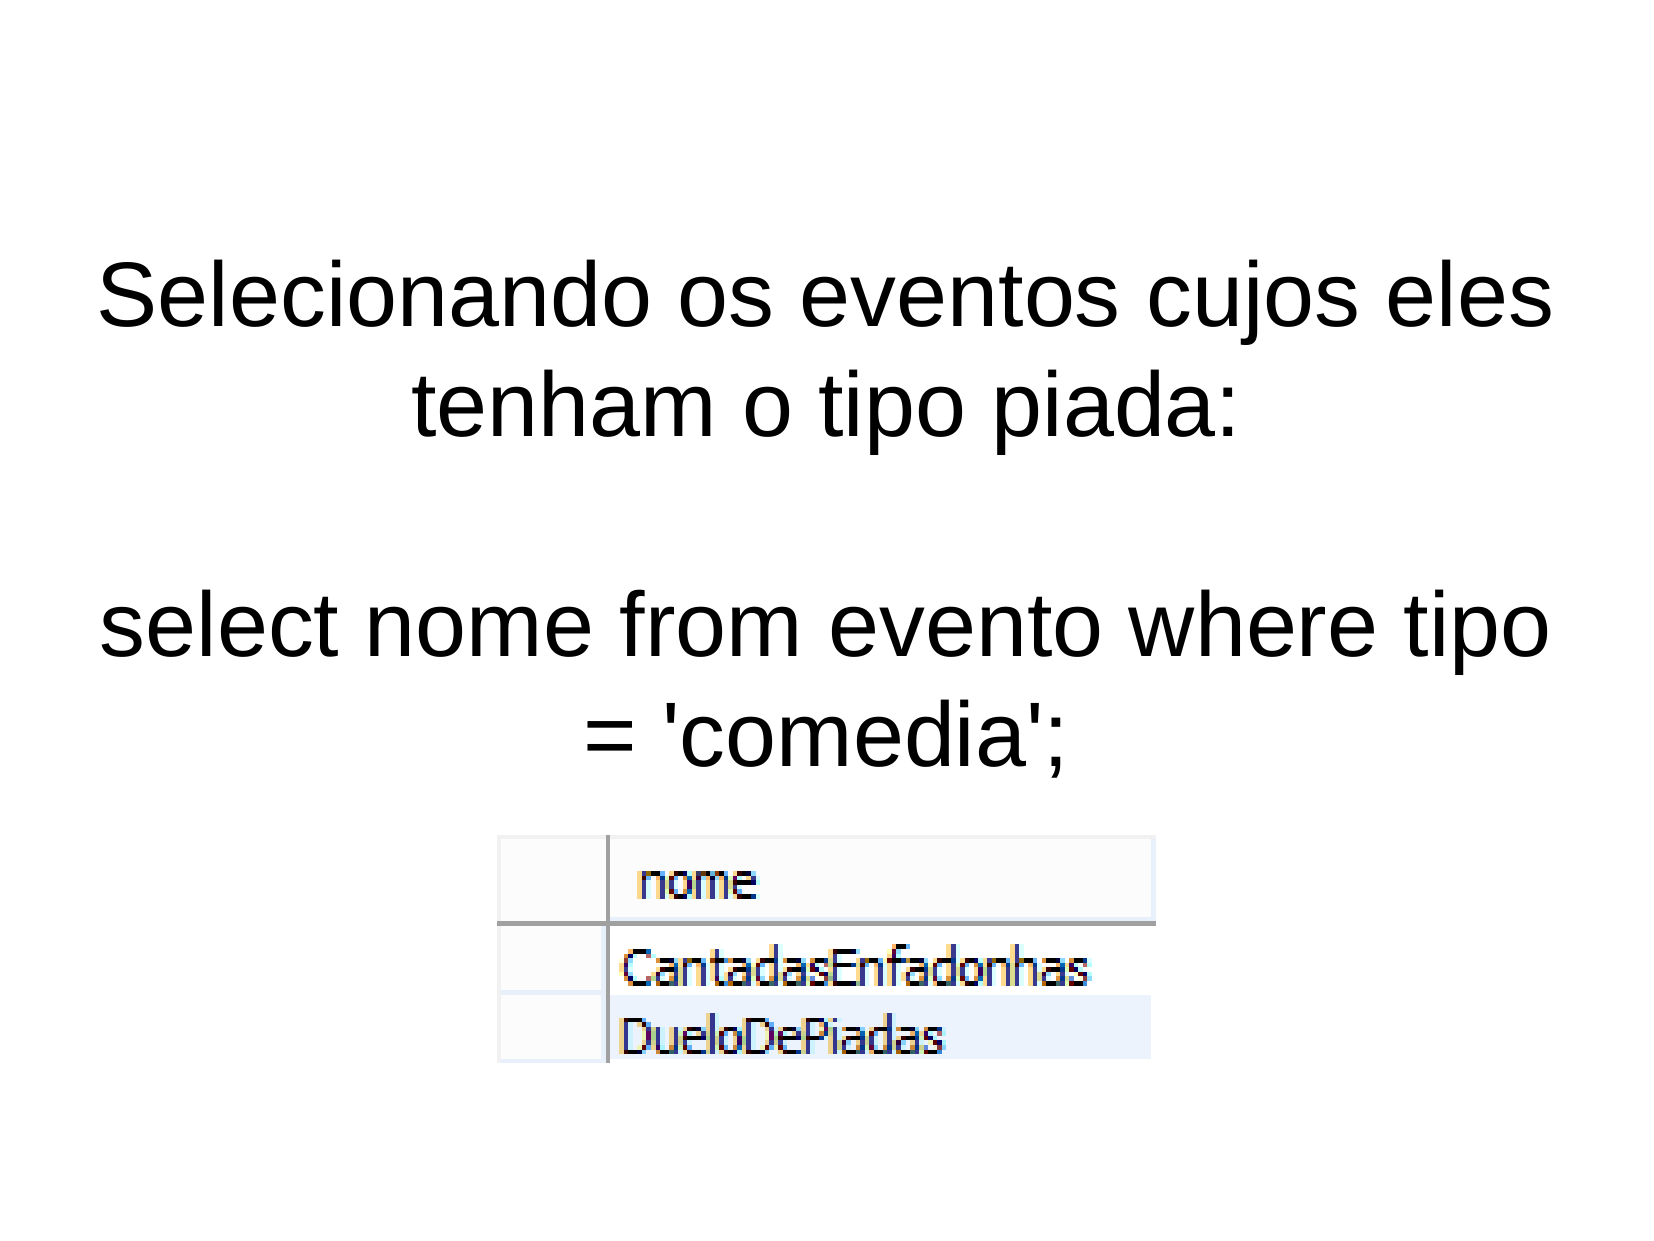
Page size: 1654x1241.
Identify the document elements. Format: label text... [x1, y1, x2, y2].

picture [497, 835, 1156, 1073]
title Selecionando os eventos cujos eles tenham o tipo piada: select nome from evento where tipo = 'comedia'; [82, 47, 1571, 1193]
